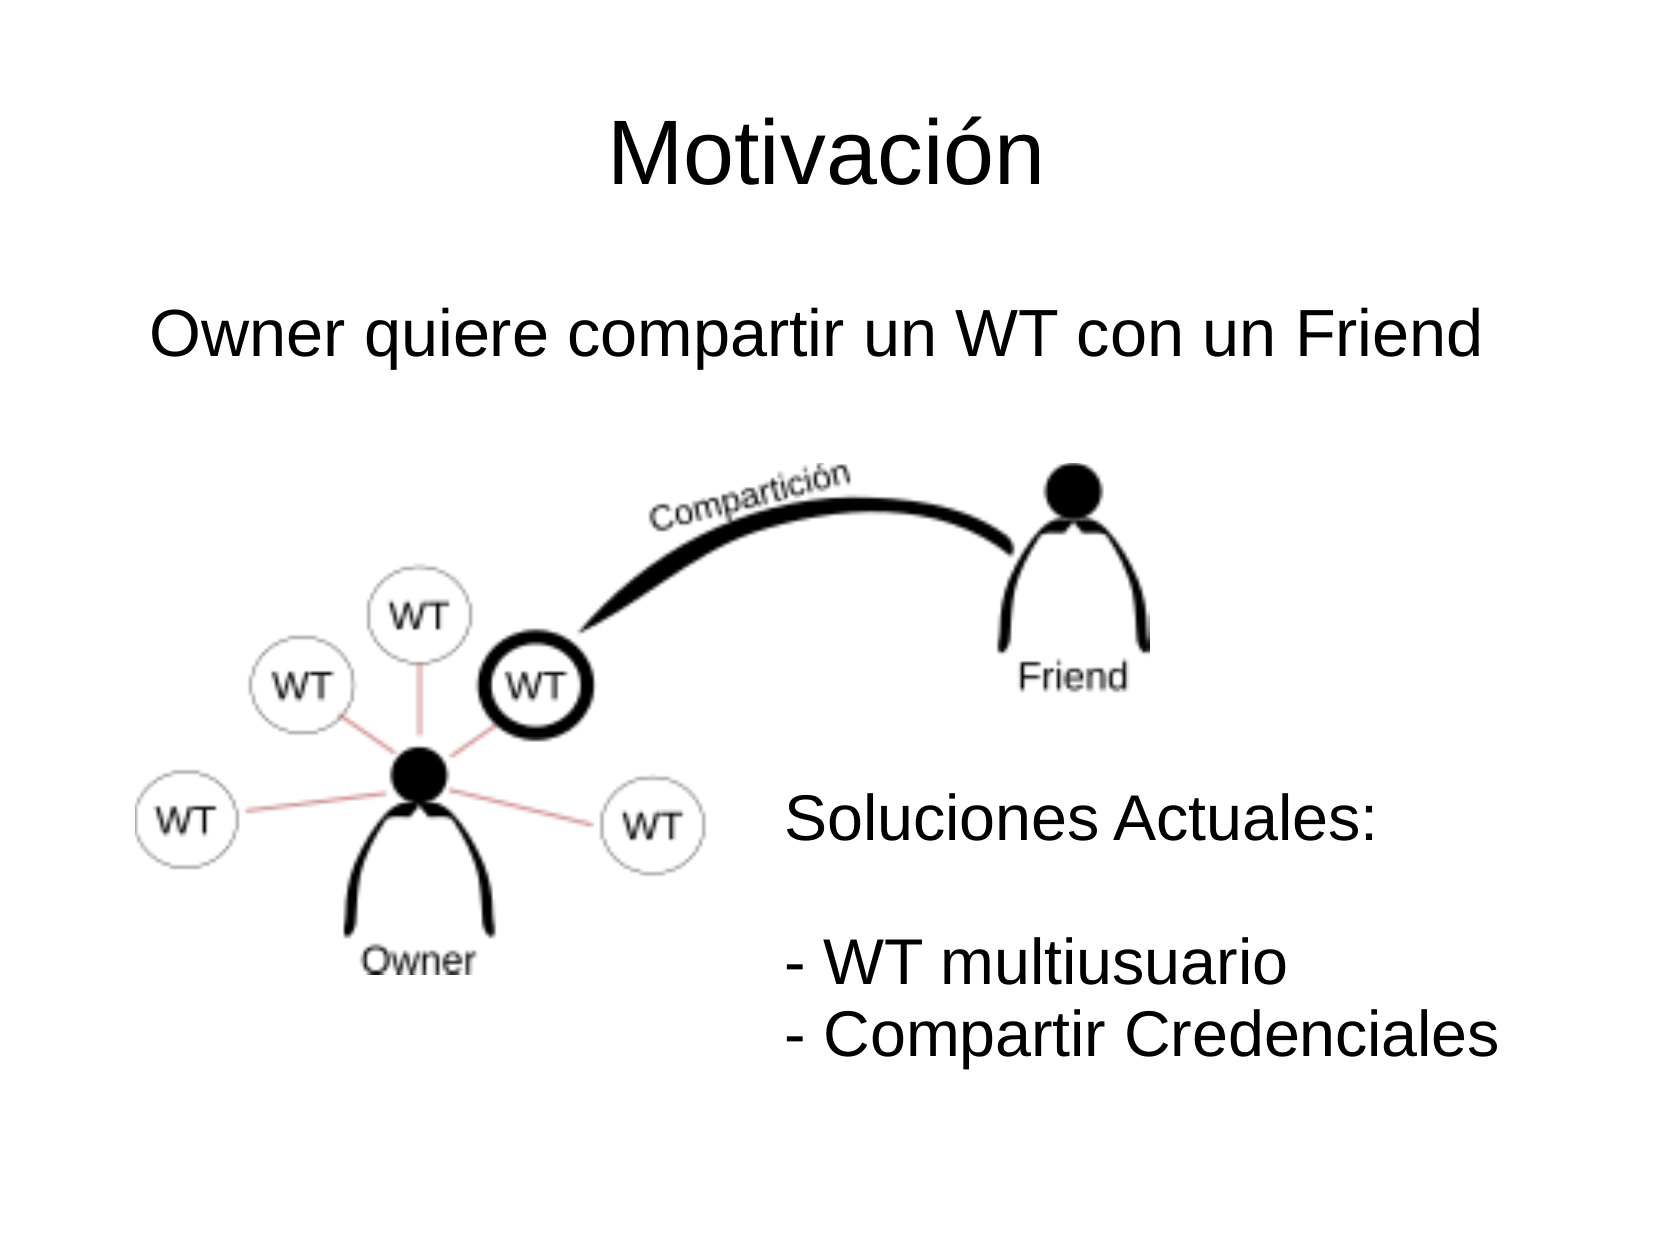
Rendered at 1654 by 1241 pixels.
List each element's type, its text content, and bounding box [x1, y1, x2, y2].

text_box Soluciones Actuales: - WT multiusuario - Compartir Credenciales [769, 774, 1516, 1079]
text_box Owner quiere compartir un WT con un Friend [134, 288, 1505, 378]
title Motivación [82, 49, 1571, 257]
picture [135, 463, 1150, 976]
